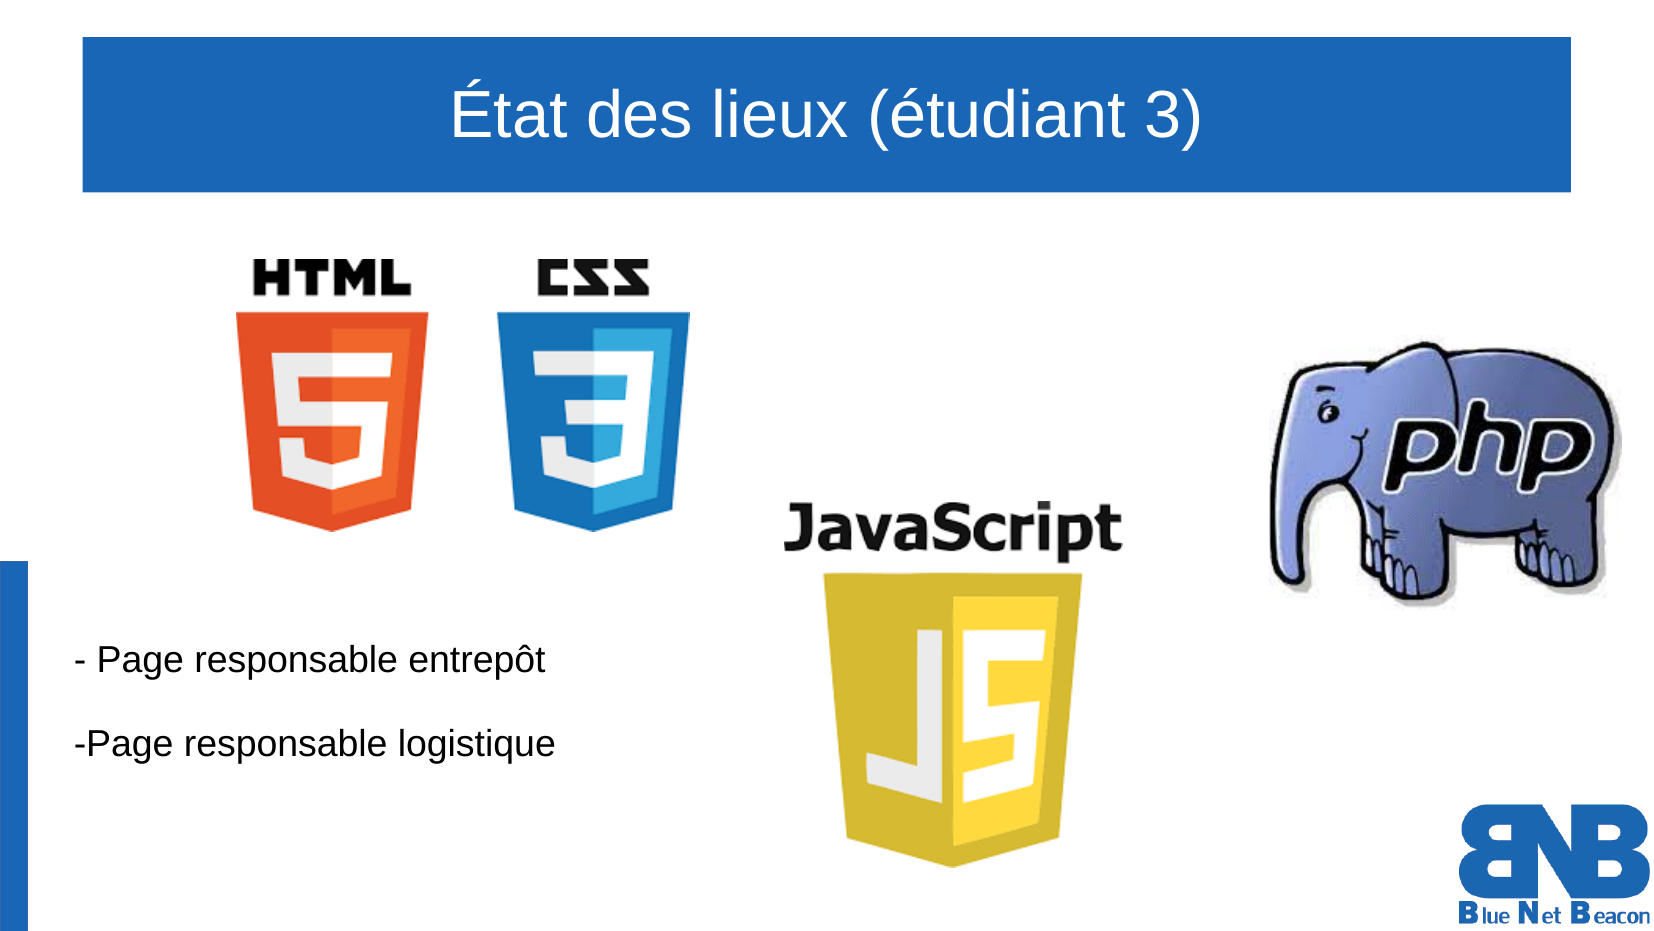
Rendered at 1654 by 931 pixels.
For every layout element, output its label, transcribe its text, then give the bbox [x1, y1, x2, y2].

text_box - Page responsable entrepôt -Page responsable logistique [59, 631, 680, 857]
title État des lieux (étudiant 3) [82, 37, 1571, 193]
picture [784, 501, 1123, 868]
text_box [0, 561, 28, 931]
picture [1459, 797, 1650, 930]
picture [1269, 298, 1622, 650]
picture [236, 259, 690, 532]
